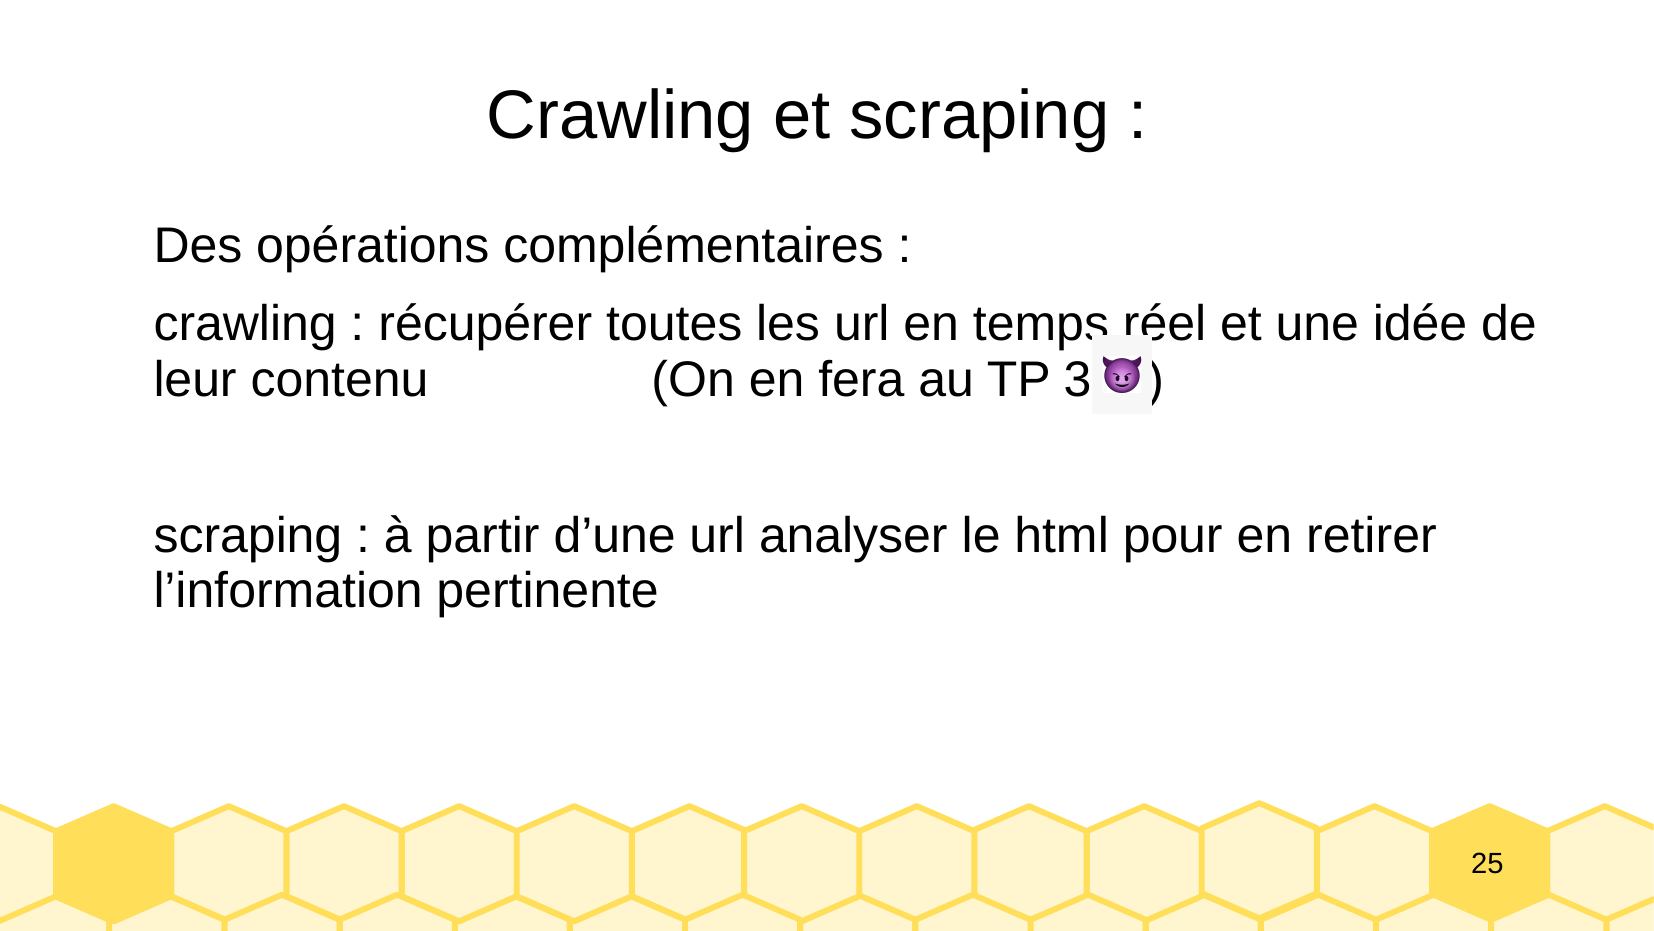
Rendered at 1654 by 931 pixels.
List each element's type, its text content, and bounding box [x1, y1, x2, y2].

title Crawling et scraping : [82, 37, 1571, 193]
picture [1092, 335, 1152, 414]
list Des opérations complémentaires : crawling : récupérer toutes les url en temps réel et une idée de leur contenu (On en fera au TP 3 ) scraping : à partir d’une url analyser le html pour en retirer l’information pertinente [82, 217, 1571, 758]
